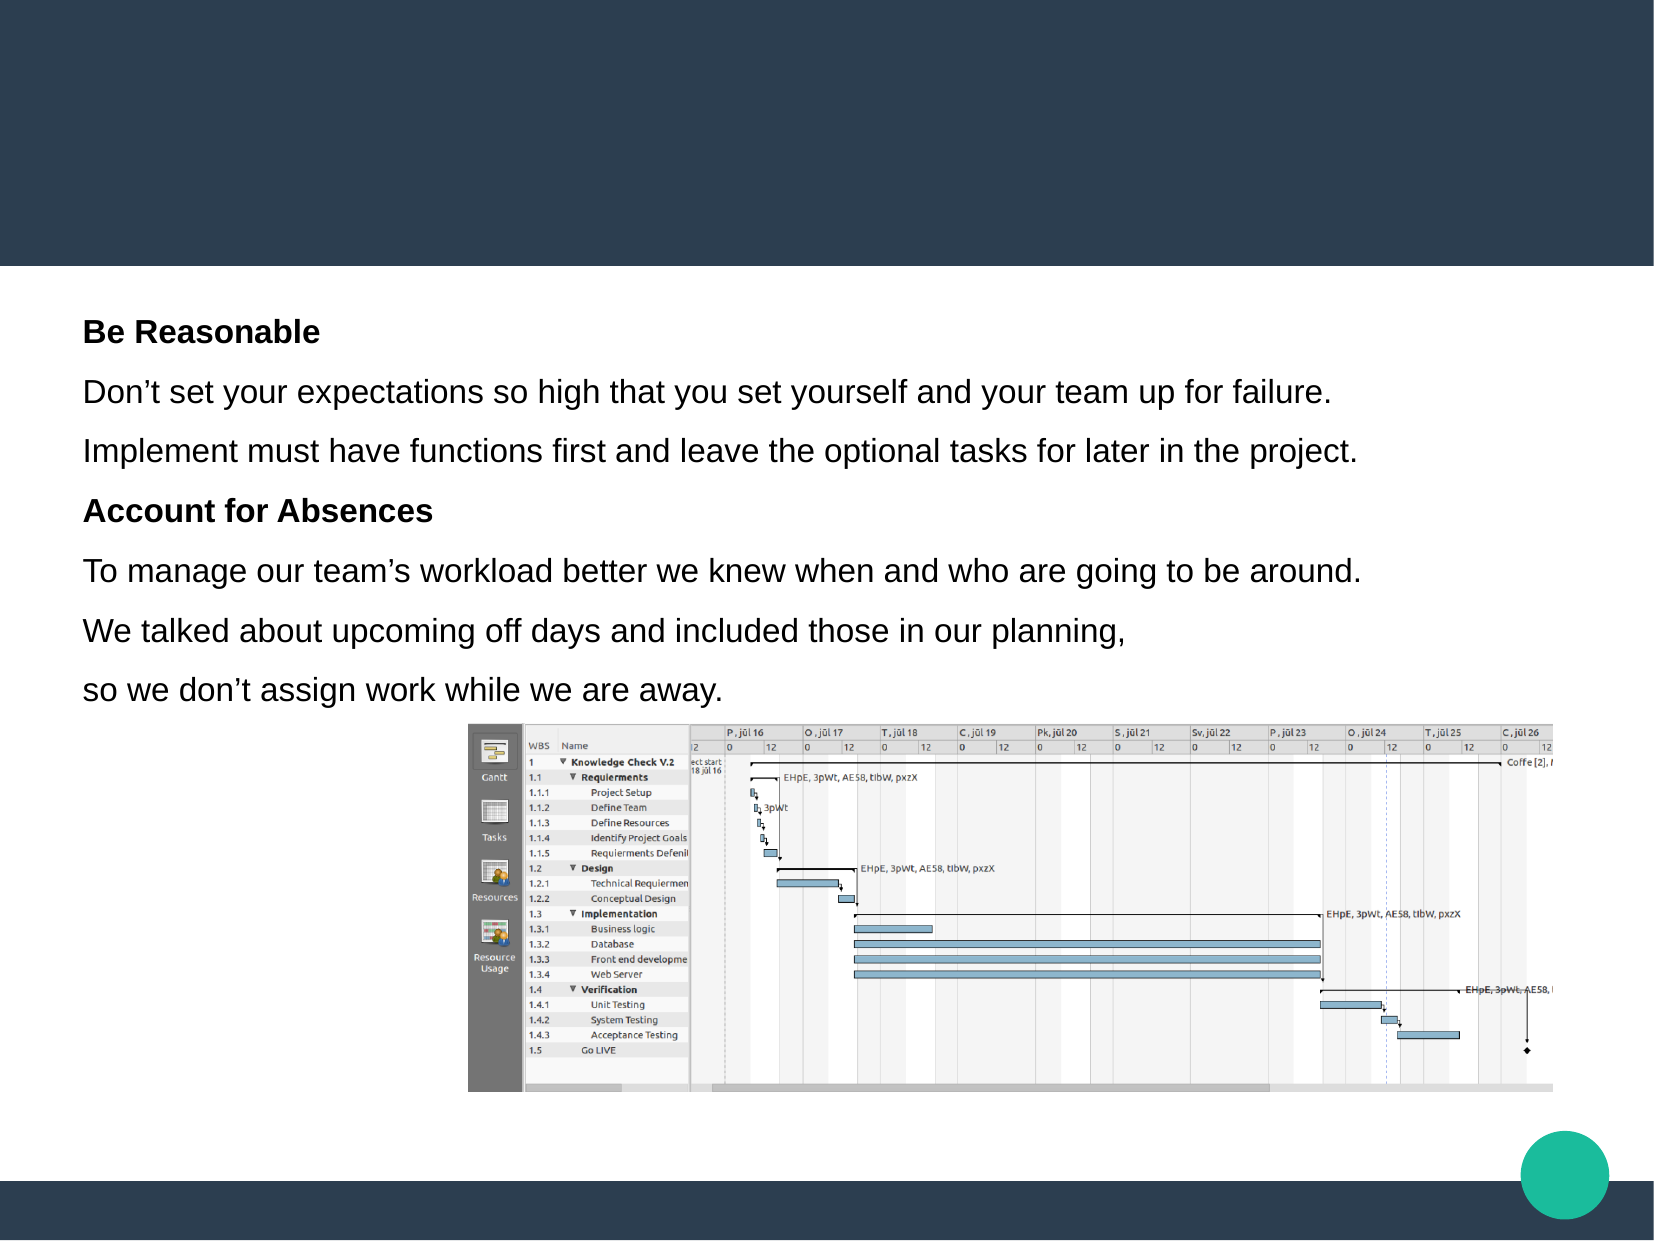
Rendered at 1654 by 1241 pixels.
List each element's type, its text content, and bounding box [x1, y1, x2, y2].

list Be Reasonable Don’t set your expectations so high that you set yourself and your team up for failure. Implement must have functions first and leave the optional tasks for later in the project. Account for Absences To manage our team’s workload better we knew when and who are going to be around. We talked about upcoming off days and included those in our planning, so we don’t assign work while we are away. [82, 290, 1571, 1010]
picture [468, 723, 1553, 1092]
